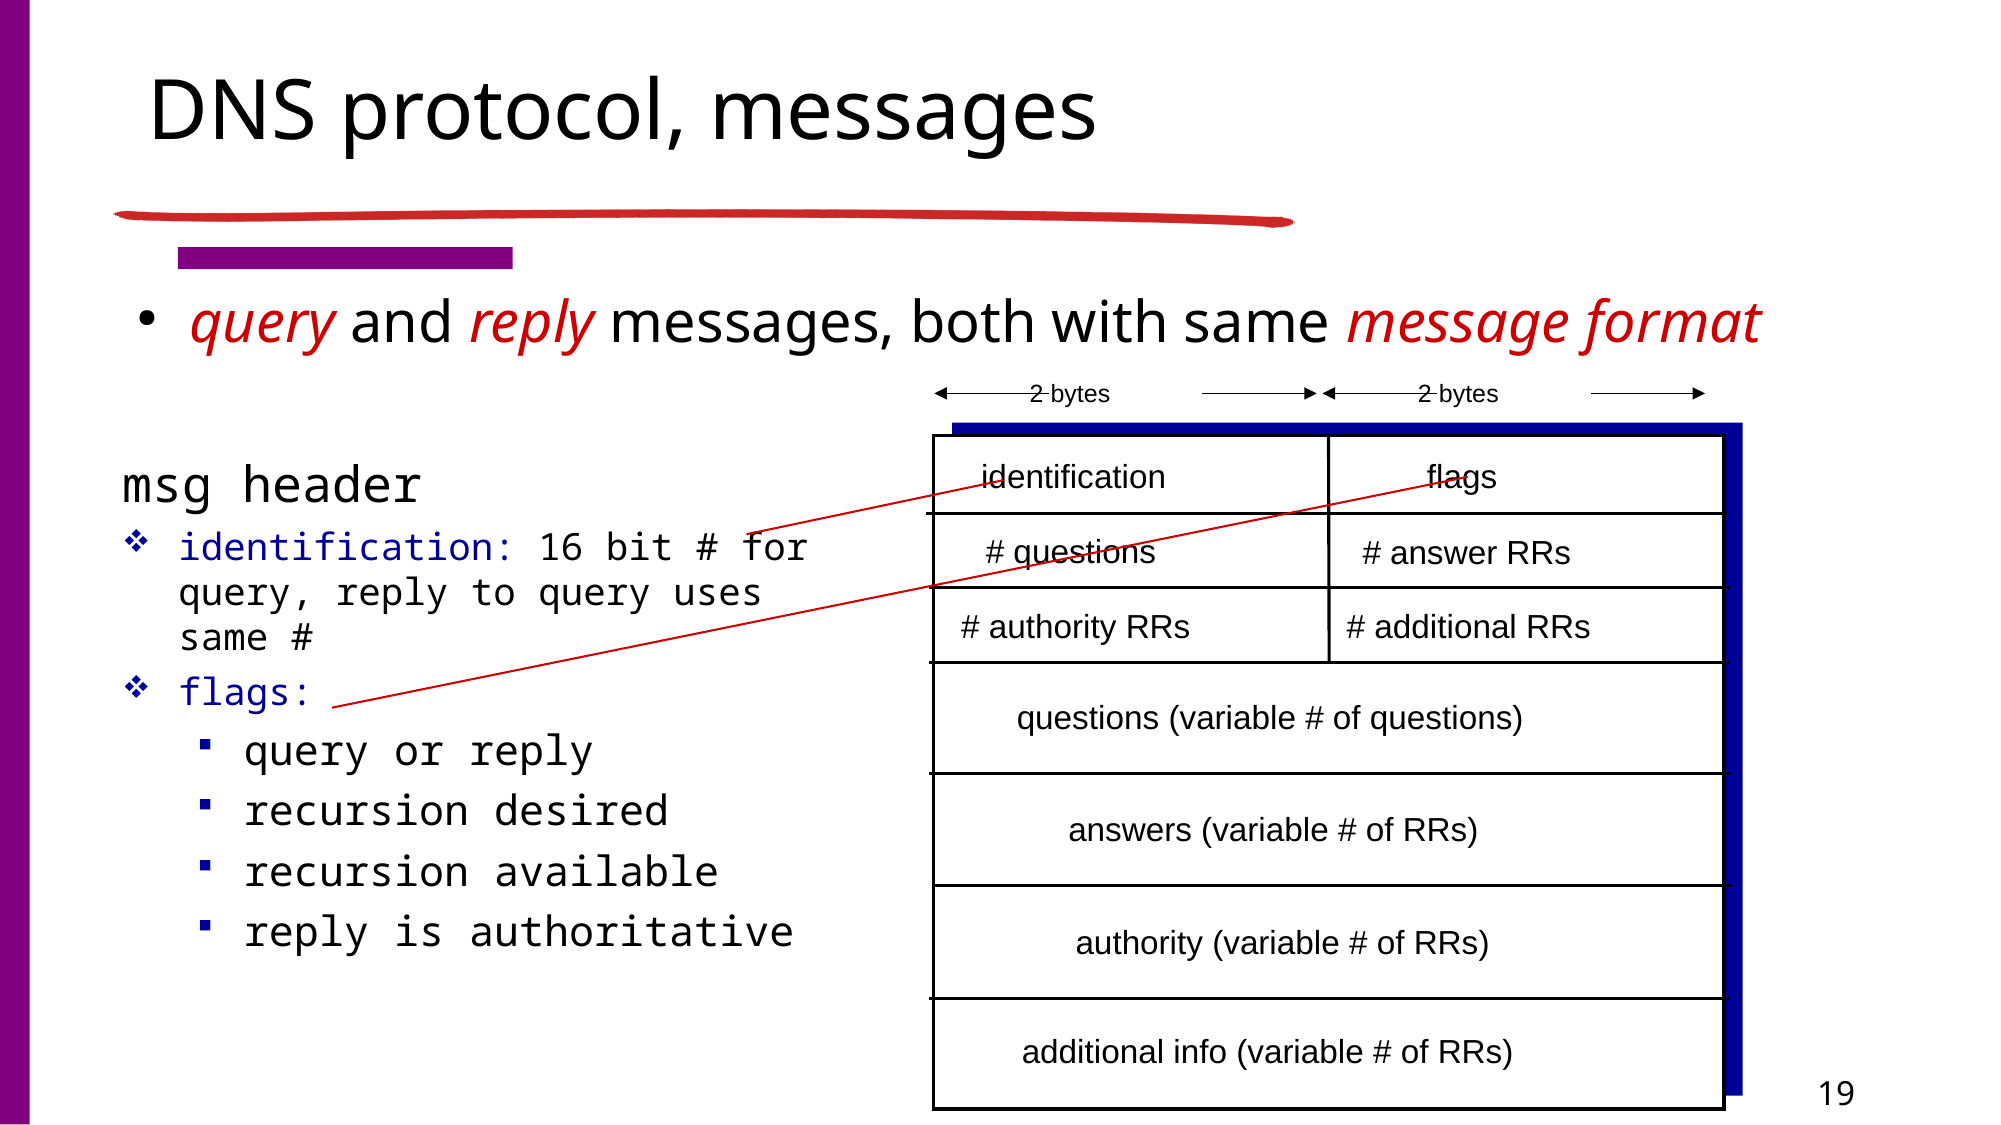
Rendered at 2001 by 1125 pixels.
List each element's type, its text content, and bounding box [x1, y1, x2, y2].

text_box [1305, 507, 1327, 512]
text_box [933, 515, 1269, 584]
list query and reply messages, both with same message format [104, 277, 1815, 363]
text_box 2 bytes [1014, 369, 1239, 416]
text_box # questions [981, 522, 1284, 578]
text_box [933, 422, 1743, 1109]
text_box msg header identification: 16 bit # for query, reply to query uses same # flags: query or reply recursion desired recursion available reply is authoritative [107, 444, 890, 1075]
text_box # questions [971, 522, 1235, 576]
text_box # answer RRs [1347, 524, 1699, 580]
text_box # authority RRs [946, 597, 1319, 653]
text_box answers (variable # of RRs) [1053, 800, 1607, 857]
text_box additional info (variable # of RRs) [1007, 1022, 1642, 1078]
text_box flags [1466, 472, 1475, 486]
text_box authority (variable # of RRs) [1060, 913, 1618, 969]
title DNS protocol, messages [97, 35, 1798, 177]
text_box identification [966, 447, 1294, 503]
text_box flags [1412, 447, 1625, 503]
text_box questions (variable # of questions) [1002, 688, 1652, 744]
text_box [933, 589, 1327, 661]
text_box # additional RRs [1331, 597, 1719, 653]
picture [108, 204, 1308, 233]
text_box 2 bytes [1403, 369, 1627, 416]
text_box [941, 515, 1327, 586]
